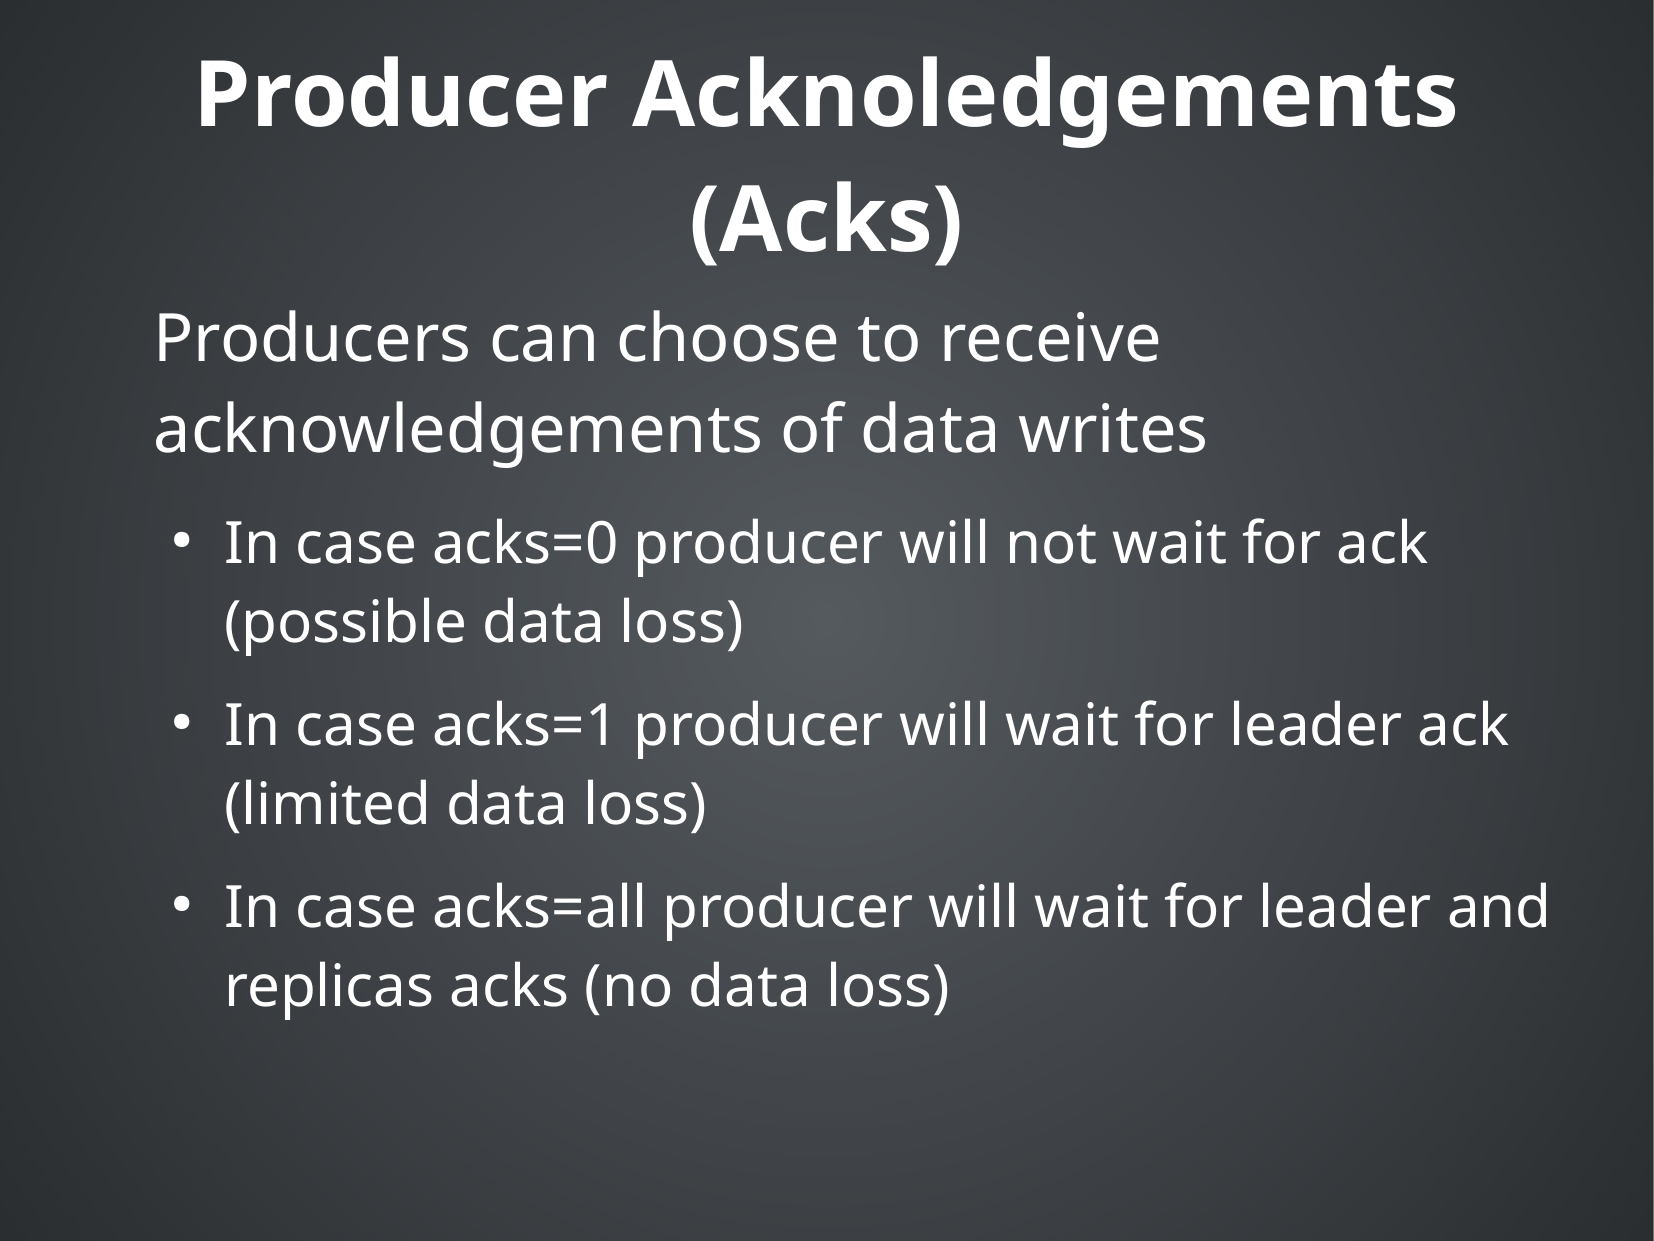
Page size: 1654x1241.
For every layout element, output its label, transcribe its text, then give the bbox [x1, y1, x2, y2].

picture [0, 0, 1654, 1241]
list Producers can choose to receive acknowledgements of data writes In case acks=0 producer will not wait for ack (possible data loss) In case acks=1 producer will wait for leader ack (limited data loss) In case acks=all producer will wait for leader and replicas acks (no data loss) [82, 290, 1571, 1109]
title Producer Acknoledgements (Acks) [82, 45, 1571, 261]
